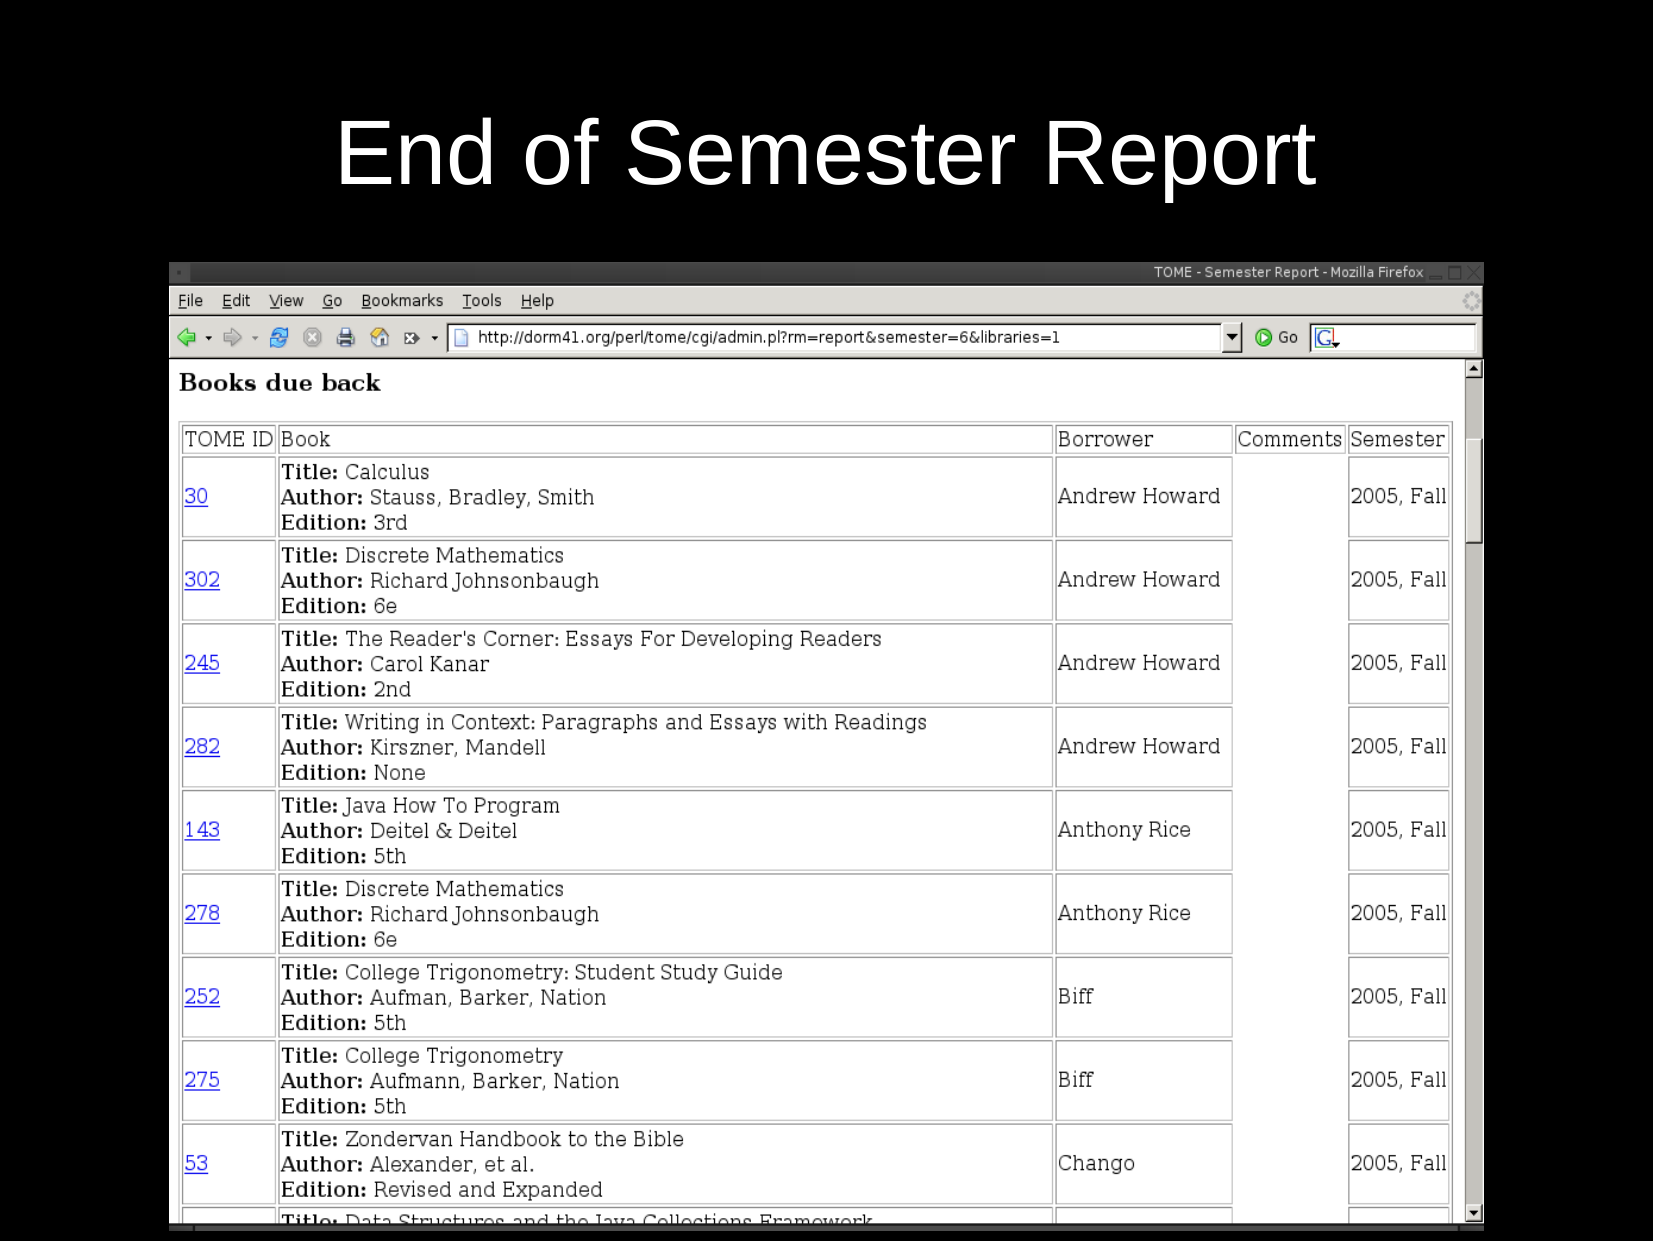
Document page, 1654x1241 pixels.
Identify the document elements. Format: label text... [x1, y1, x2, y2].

picture [169, 262, 1484, 1231]
title End of Semester Report [82, 56, 1571, 250]
